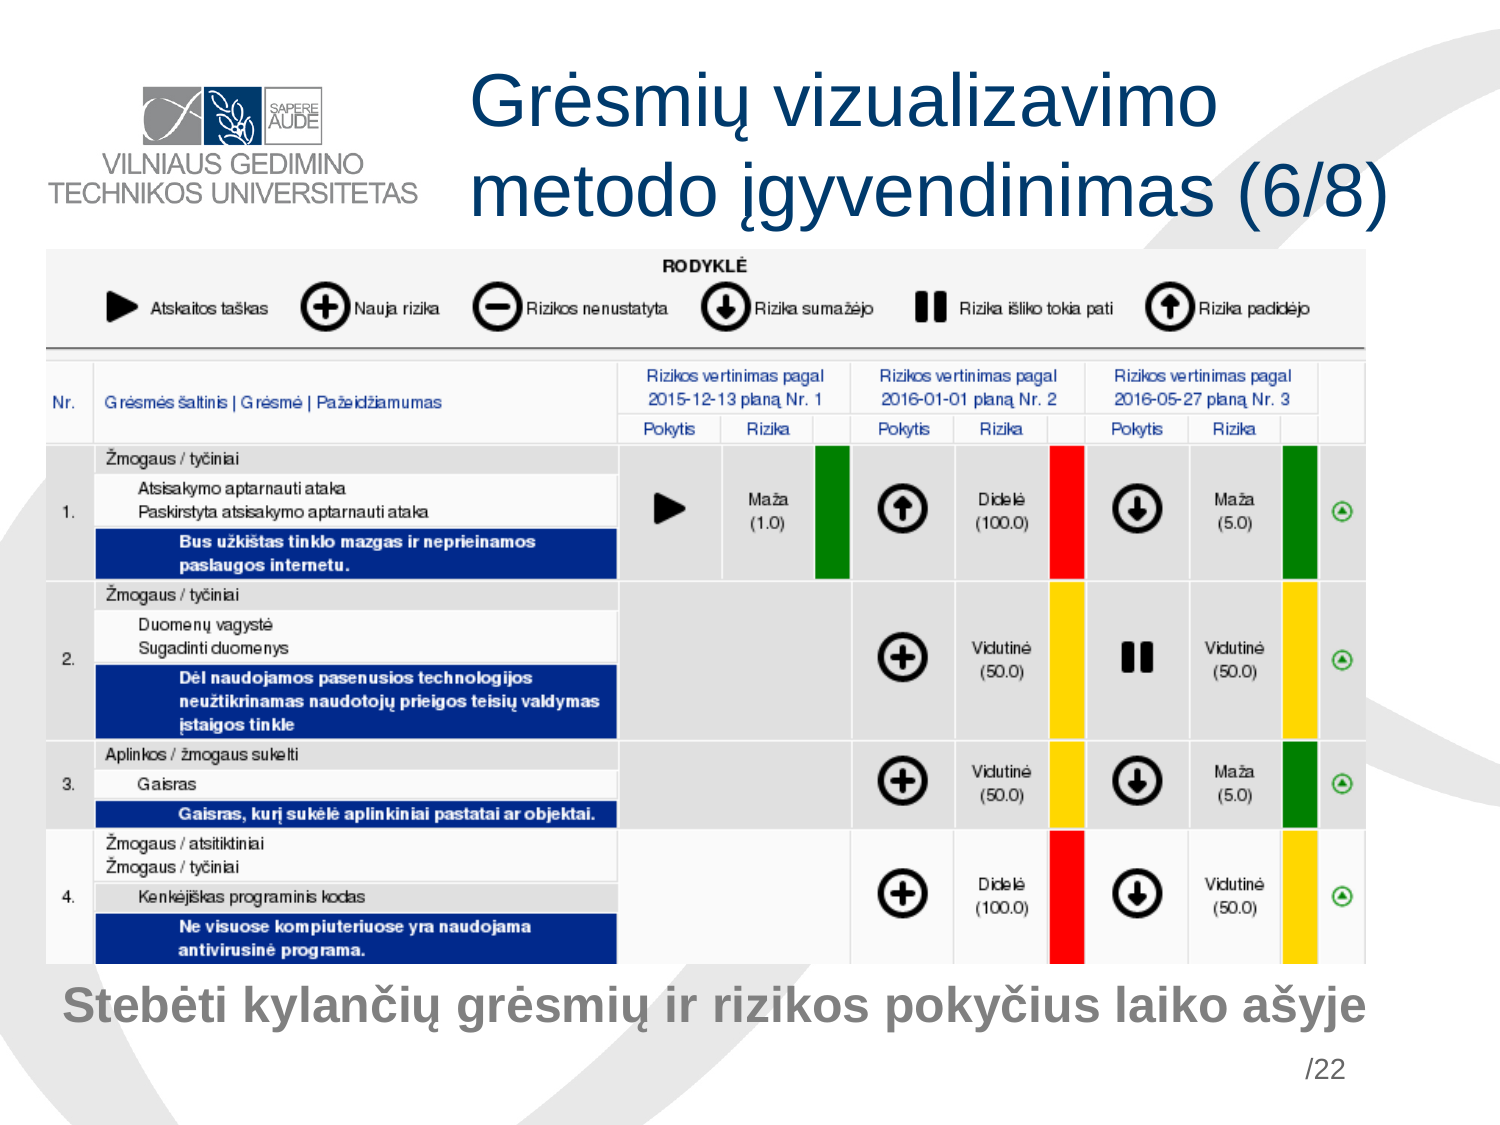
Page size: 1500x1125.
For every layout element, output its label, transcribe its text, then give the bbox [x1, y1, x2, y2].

text_box Stebėti kylančių grėsmių ir rizikos pokyčius laiko ašyje [47, 964, 1384, 1040]
picture [0, 0, 1500, 1125]
text_box Grėsmių vizualizavimo metodo įgyvendinimas (6/8) [454, 19, 1500, 265]
text_box /22 [1290, 1042, 1447, 1103]
